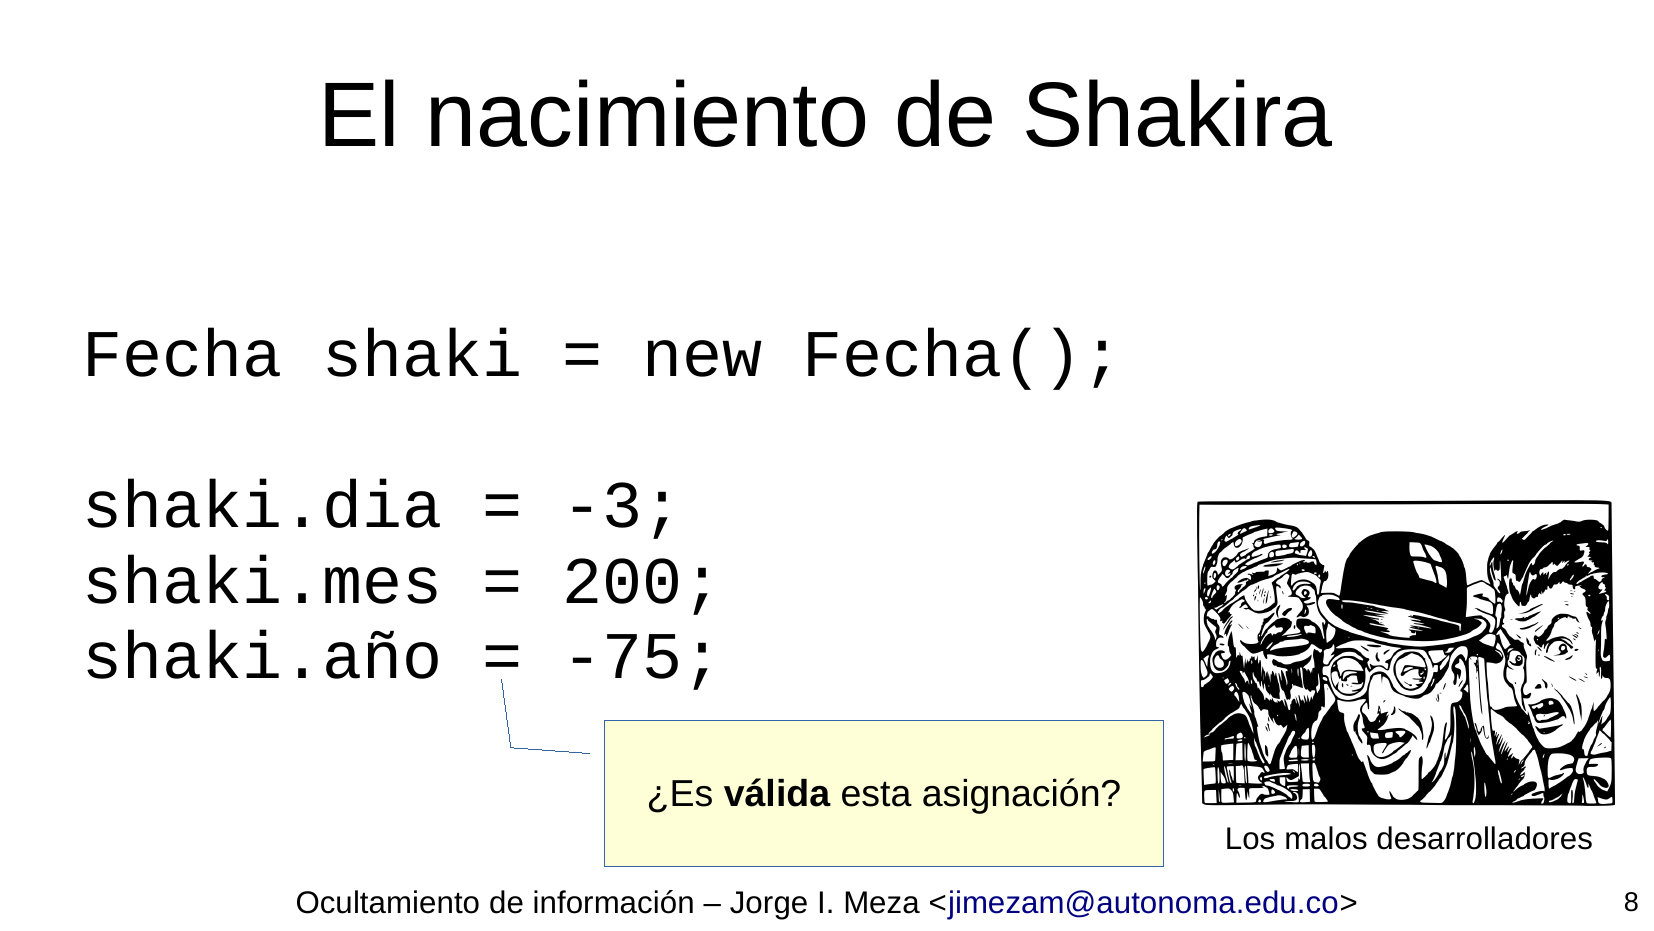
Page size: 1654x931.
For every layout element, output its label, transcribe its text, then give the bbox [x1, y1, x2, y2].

text_box Los malos desarrolladores [1210, 813, 1607, 864]
picture [1197, 500, 1615, 806]
text_box ¿Es válida esta asignación? [604, 721, 1164, 866]
title El nacimiento de Shakira [82, 37, 1571, 193]
subtitle Fecha shaki = new Fecha(); shaki.dia = -3; shaki.mes = 200; shaki.año = -75; [82, 217, 1571, 879]
